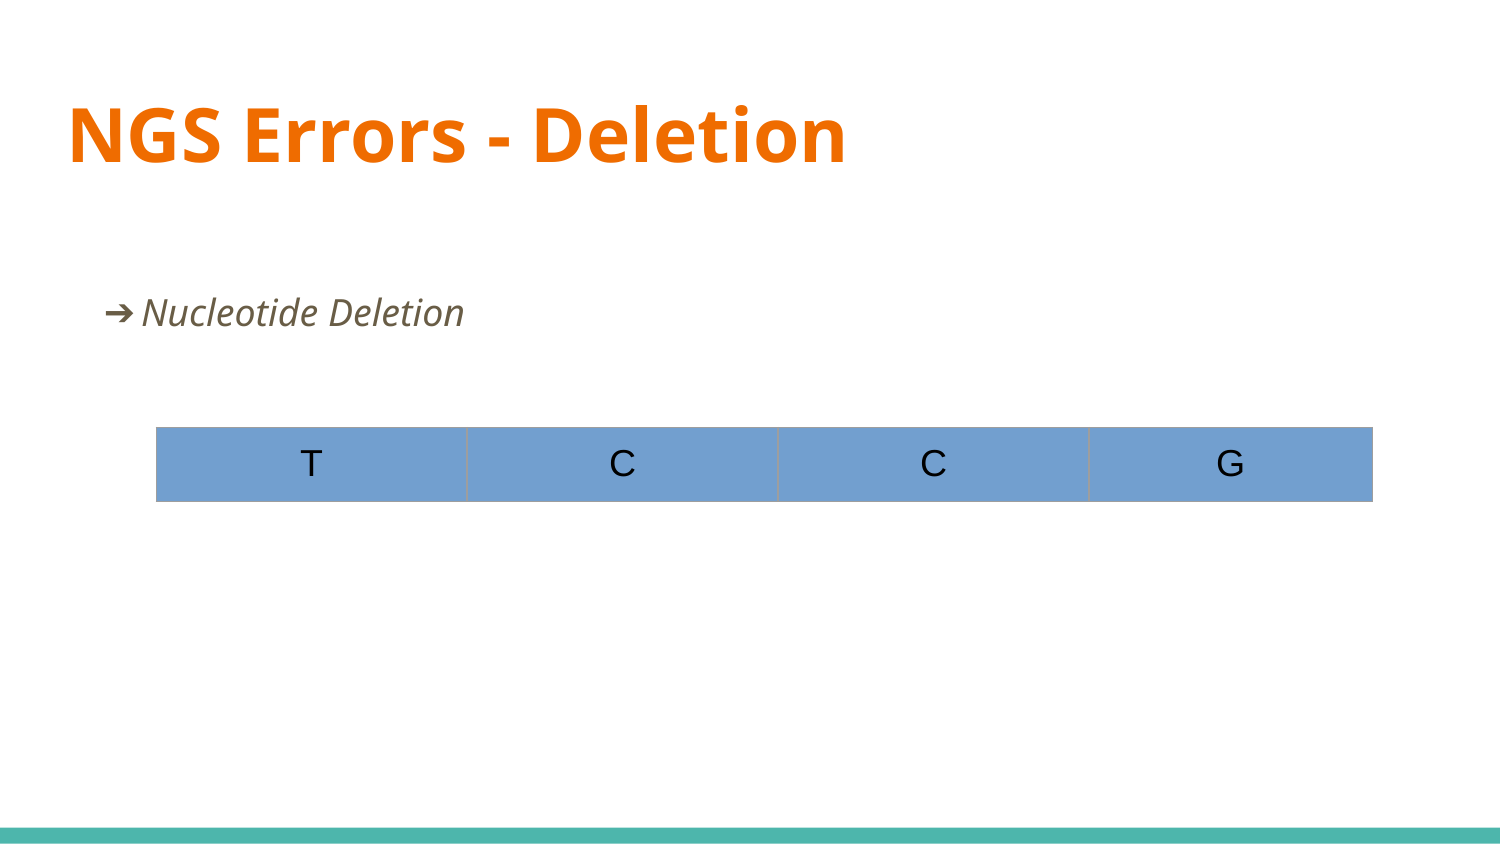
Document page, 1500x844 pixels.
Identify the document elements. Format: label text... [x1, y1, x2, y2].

table_header C [468, 428, 777, 501]
table_header T [157, 428, 466, 501]
table_header C [779, 428, 1088, 501]
table_header G [1090, 428, 1372, 501]
list Nucleotide Deletion [51, 195, 1449, 737]
title NGS Errors - Deletion [51, 72, 1449, 189]
